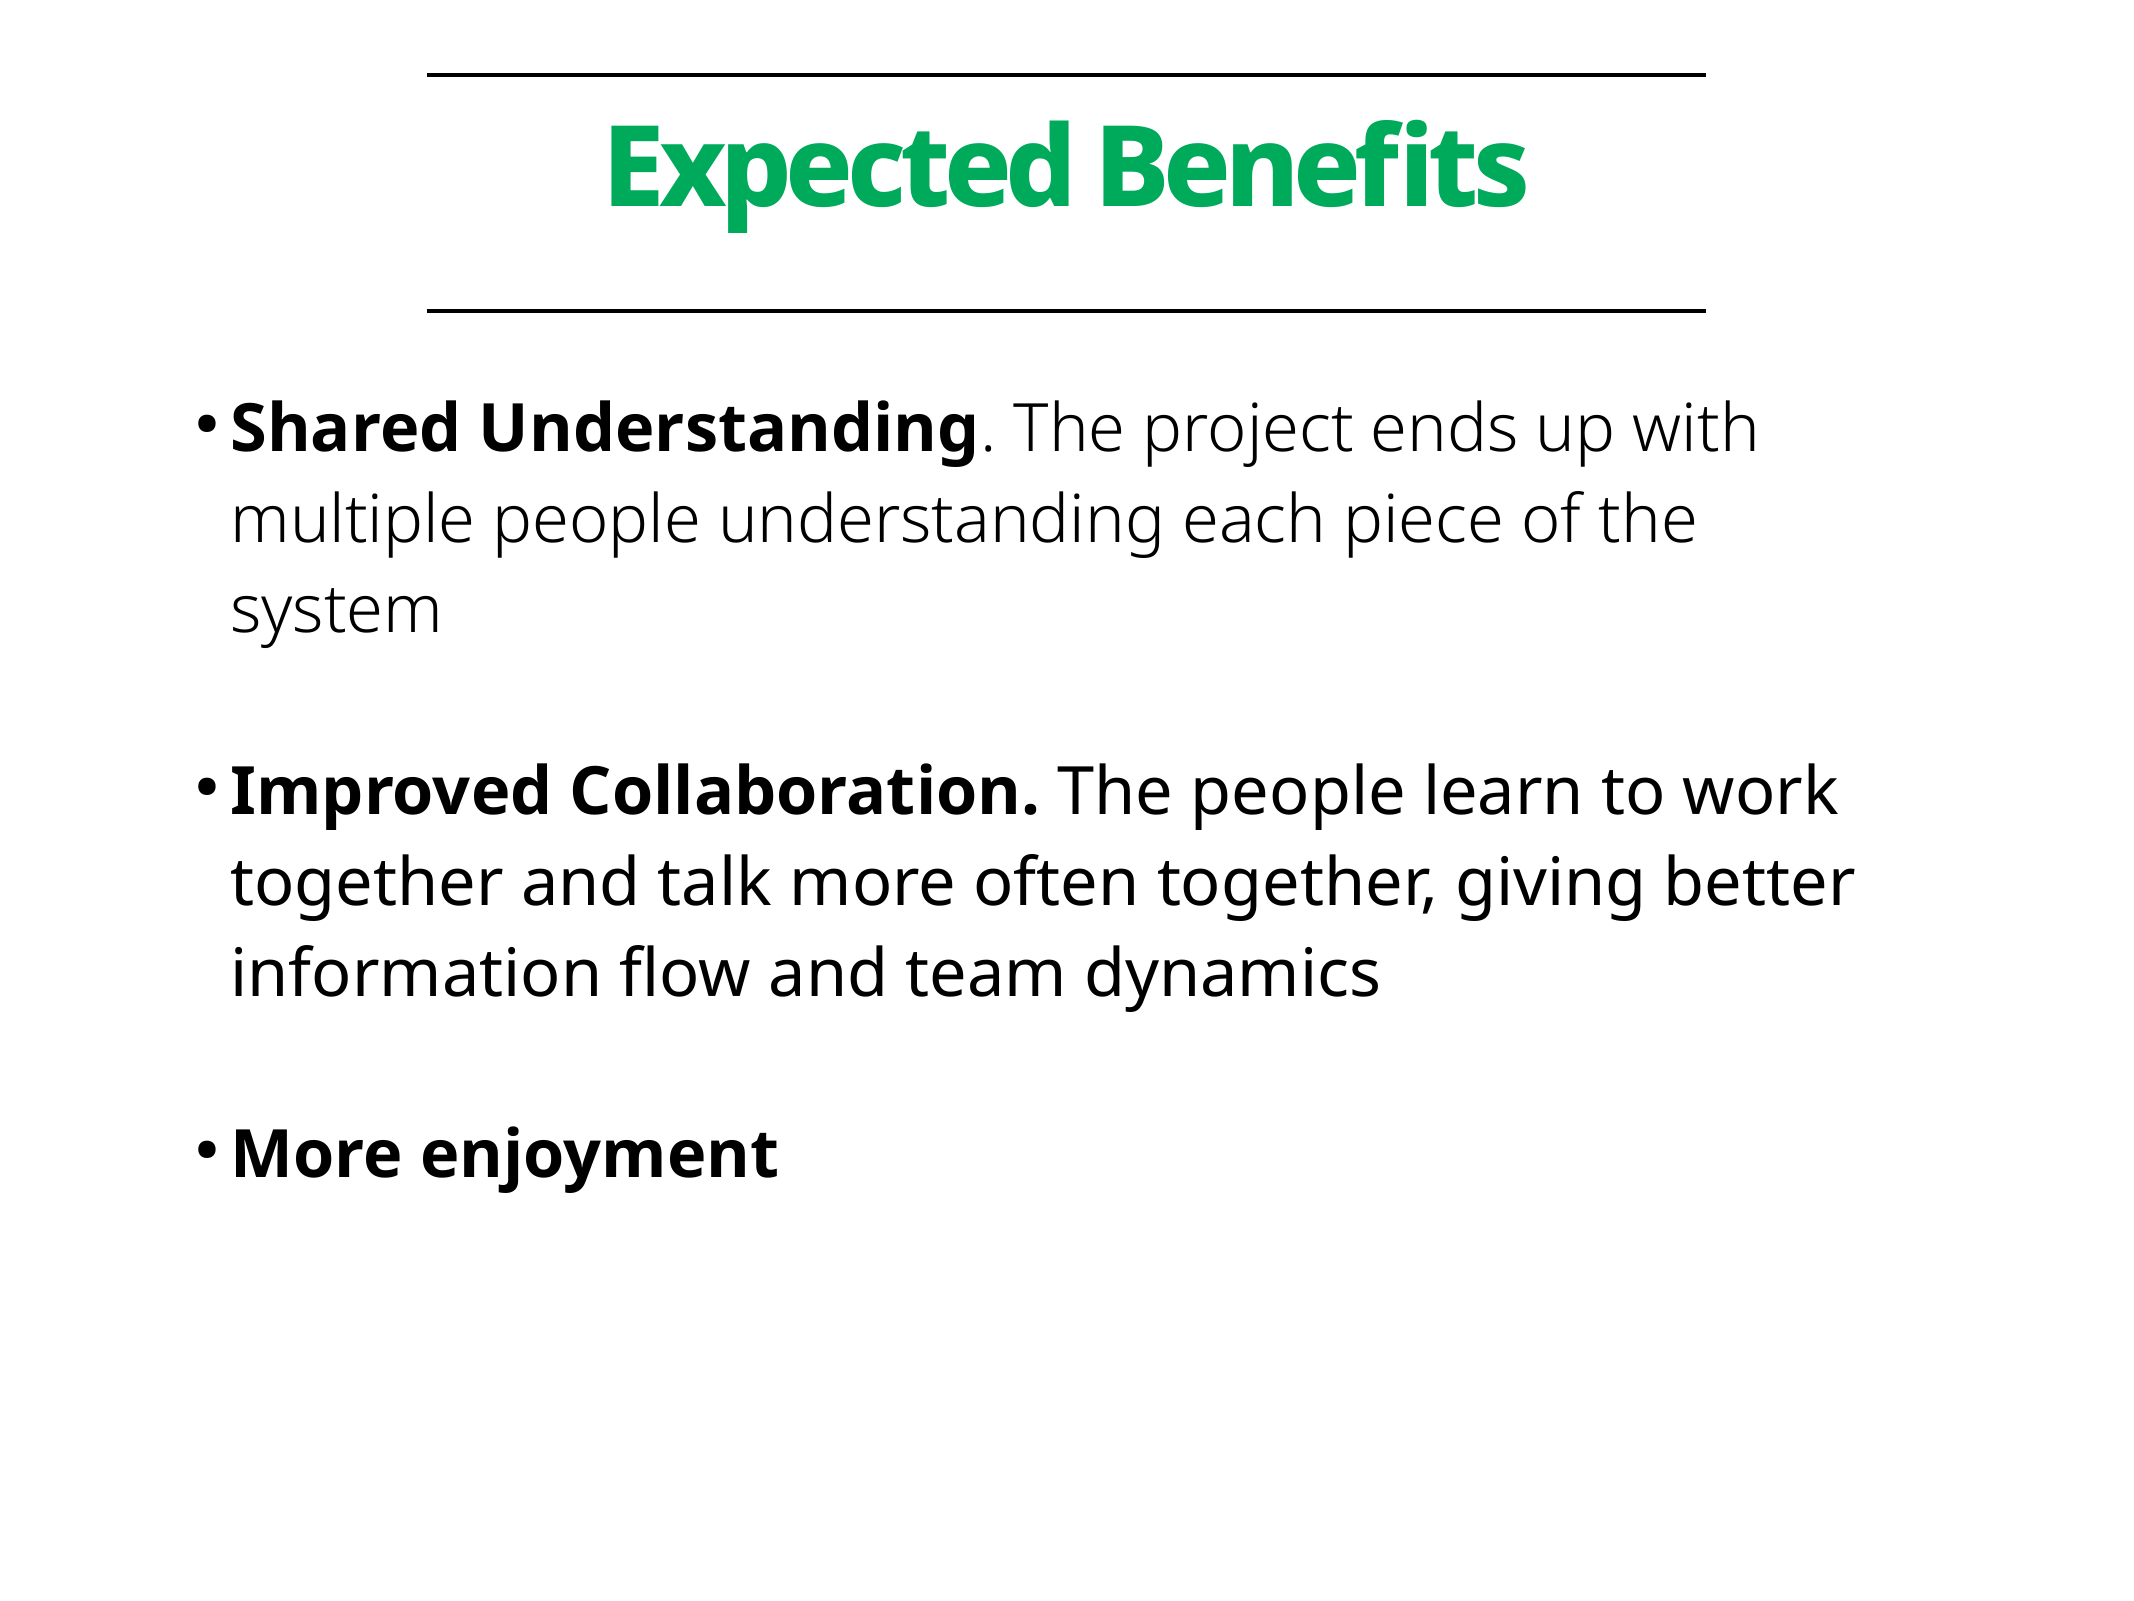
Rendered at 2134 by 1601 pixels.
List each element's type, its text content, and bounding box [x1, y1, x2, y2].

text_box Shared Understanding. The project ends up with multiple people understanding each piece of the system Improved Collaboration. The people learn to work together and talk more often together, giving better information flow and team dynamics More enjoyment [120, 305, 1996, 1531]
title Expected Benefits [0, 86, 2133, 271]
